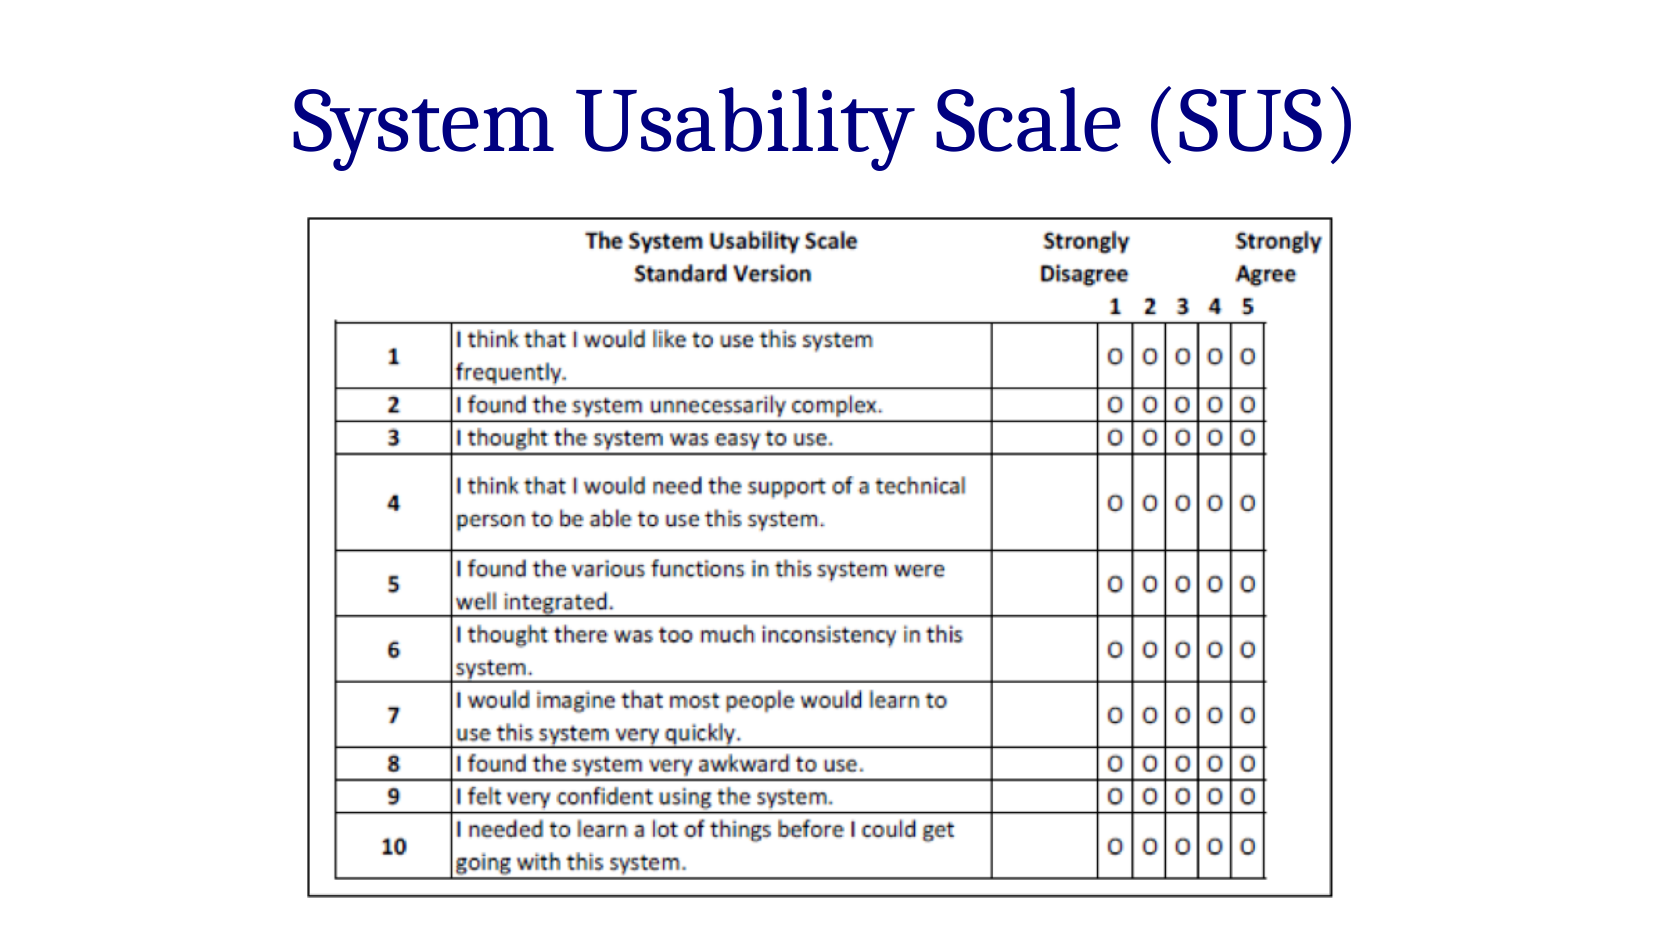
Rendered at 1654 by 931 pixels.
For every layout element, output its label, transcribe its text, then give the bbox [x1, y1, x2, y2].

title System Usability Scale (SUS) [82, 37, 1571, 193]
picture [307, 217, 1334, 898]
